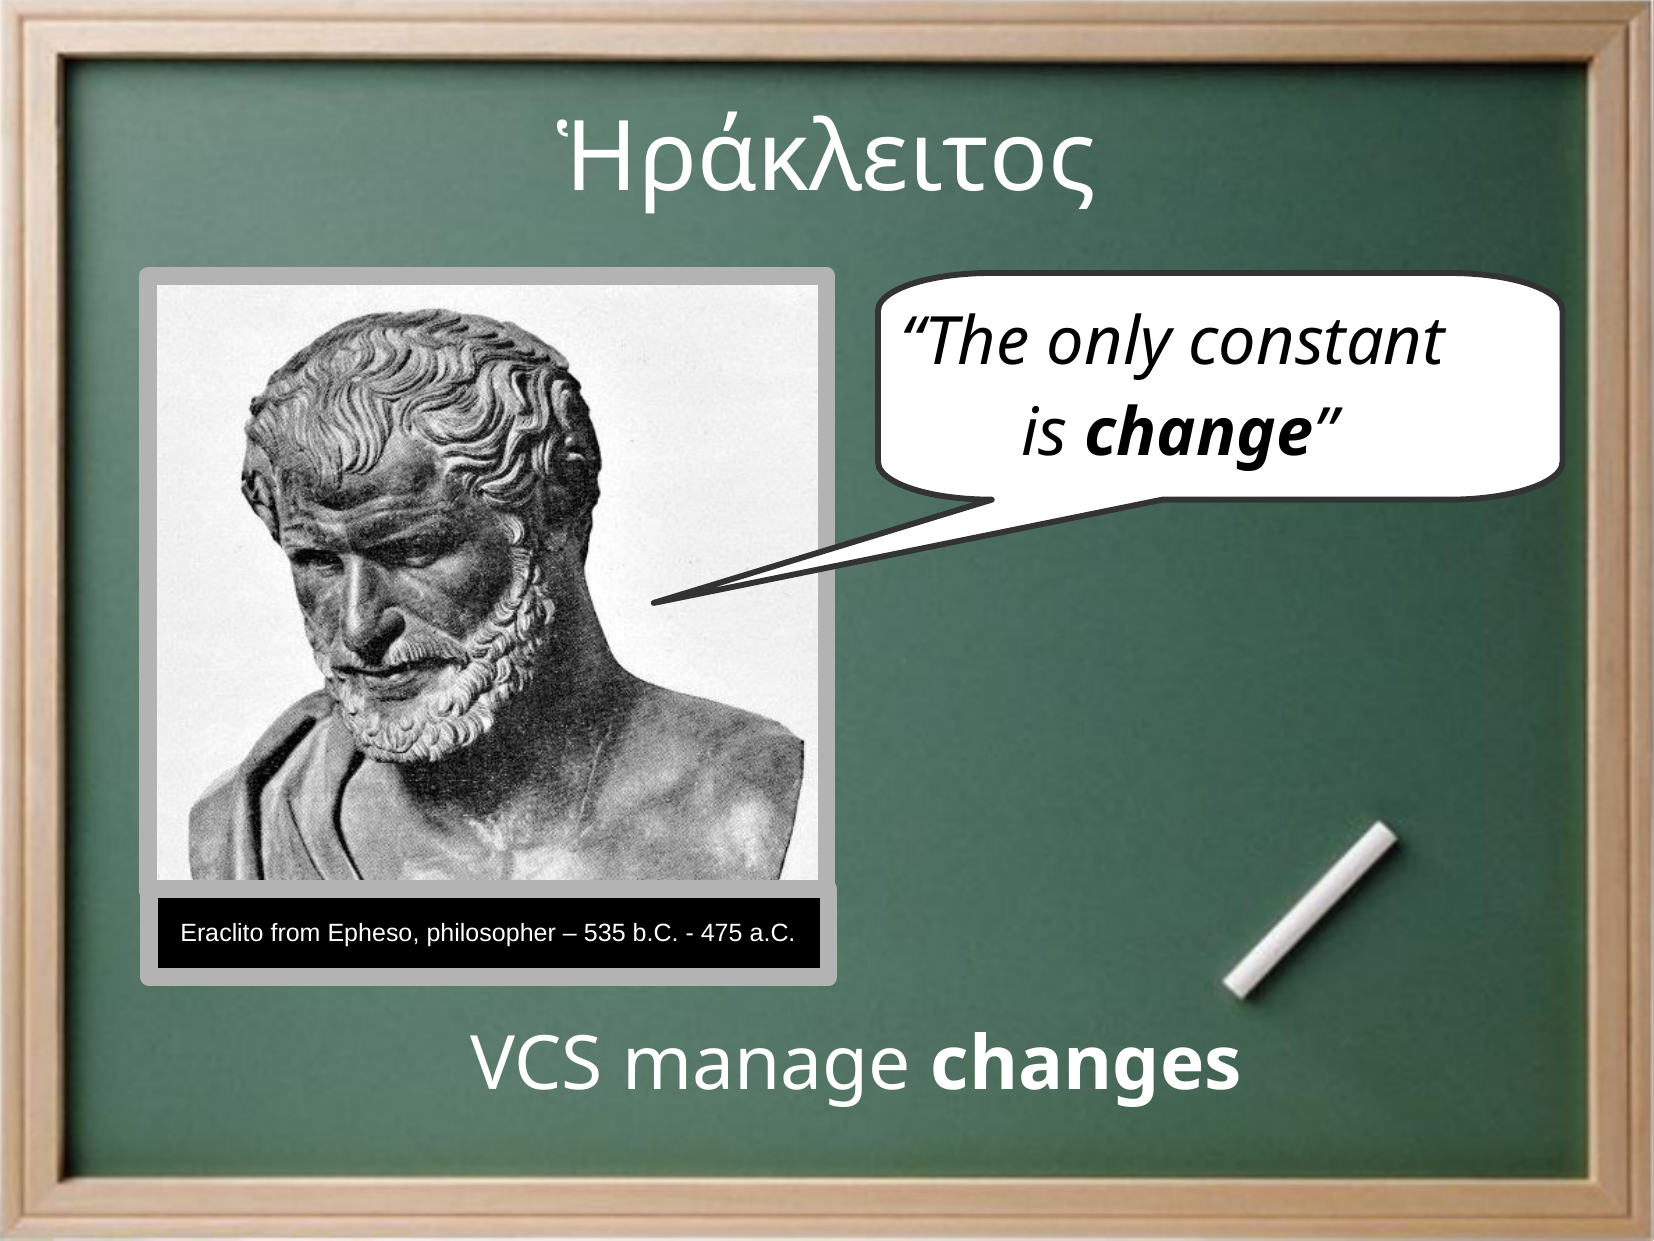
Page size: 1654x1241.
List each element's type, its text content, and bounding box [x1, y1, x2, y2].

text_box VCS manage changes [123, 967, 1589, 1154]
picture [0, 0, 1654, 1241]
title Ἡράκλειτος [82, 49, 1571, 257]
text_box “The only constant is change” [856, 256, 1577, 529]
text_box [653, 529, 1018, 603]
text_box Eraclito from Epheso, philosopher – 535 b.C. - 475 a.C. [149, 888, 829, 977]
